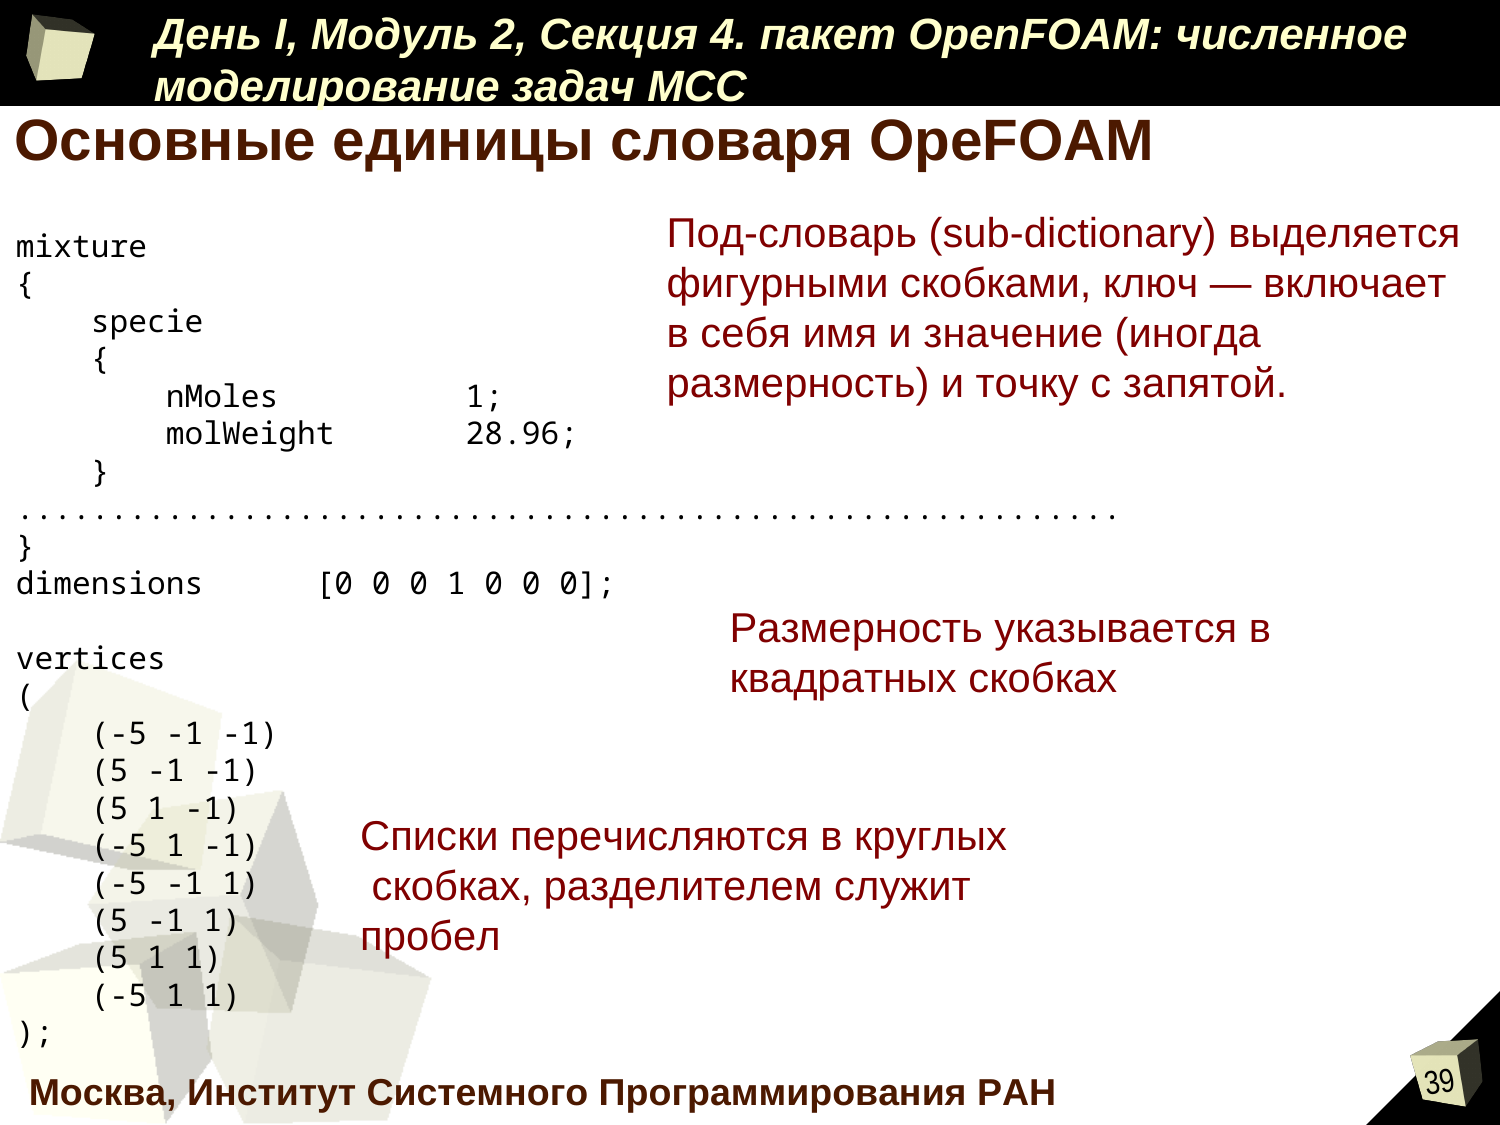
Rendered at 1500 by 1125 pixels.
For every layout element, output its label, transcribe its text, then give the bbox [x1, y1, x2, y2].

text_box mixture { specie { nMoles 1; molWeight 28.96; } ........................................................... } dimensions [0 0 0 1 0 0 0]; vertices ( (-5 -1 -1) (5 -1 -1) (5 1 -1) (-5 1 -1) (-5 -1 1) (5 -1 1) (5 1 1) (-5 1 1) ); [1, 218, 1500, 1125]
text_box Списки перечисляются в круглых скобках, разделителем служит пробел [360, 809, 1019, 956]
text_box Размерность указывается в квадратных скобках [729, 601, 1388, 699]
text_box Под-словарь (sub-dictionary) выделяется фигурными скобками, ключ — включает в себя имя и значение (иногда размерность) и точку с запятой. [666, 205, 1471, 497]
text_box Основные единицы словаря OpeFOAM [0, 94, 1500, 180]
